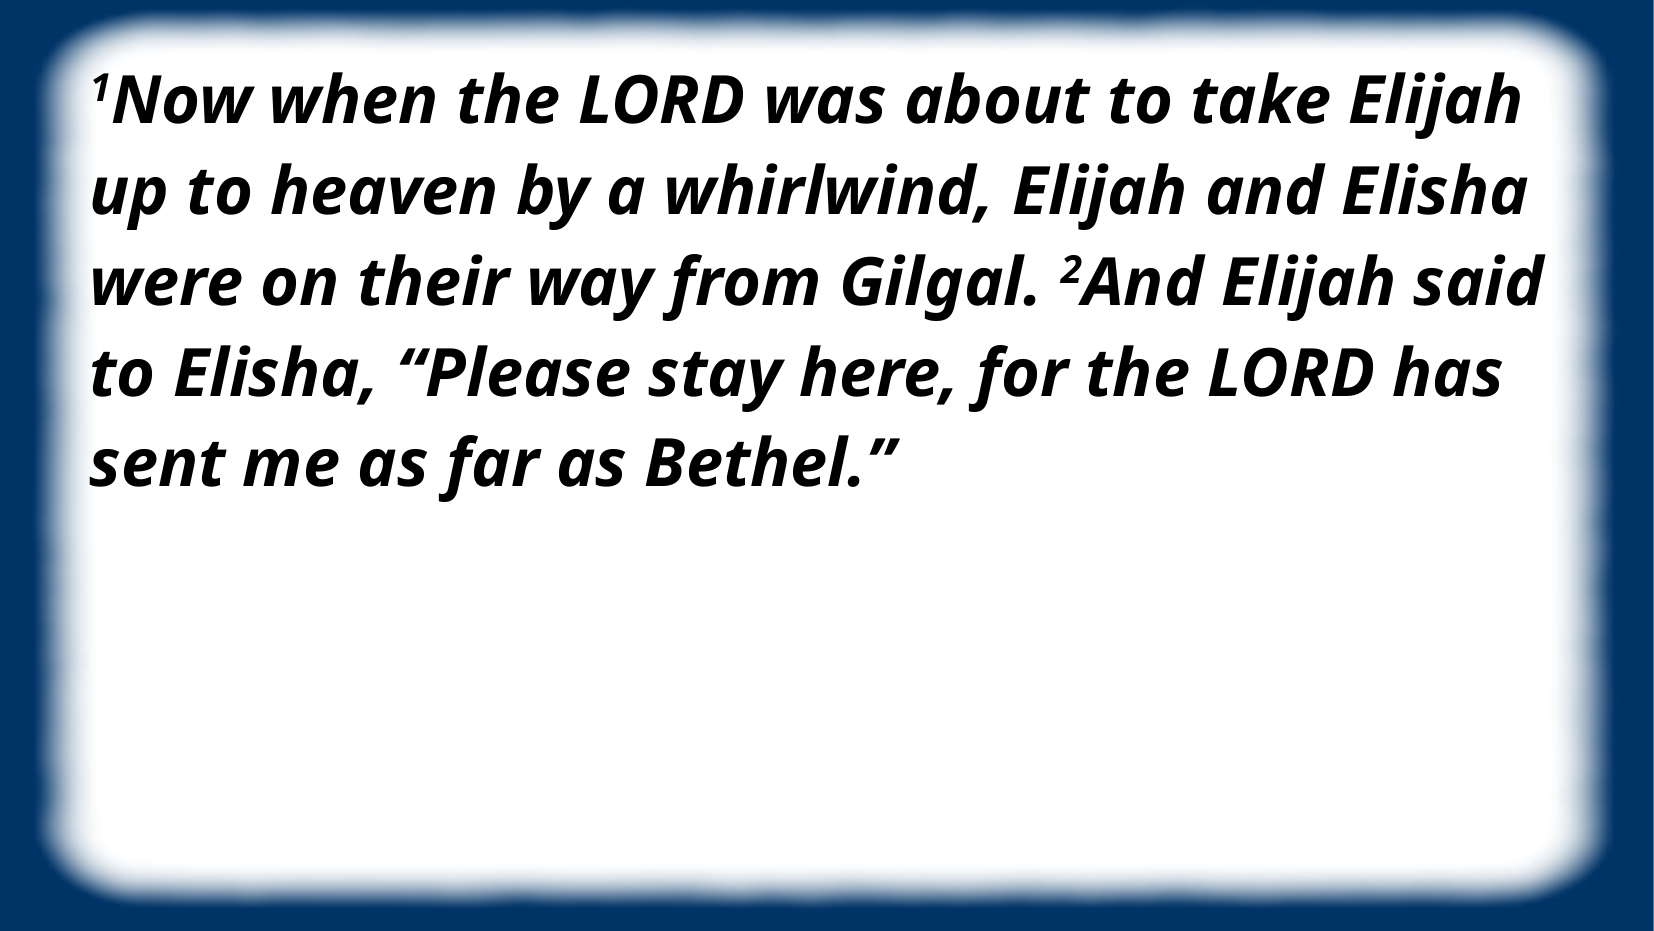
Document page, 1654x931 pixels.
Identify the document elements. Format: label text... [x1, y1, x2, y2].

text_box 1Now when the LORD was about to take Elijah up to heaven by a whirlwind, Elijah and Elisha were on their way from Gilgal. 2And Elijah said to Elisha, “Please stay here, for the LORD has sent me as far as Bethel.” [75, 45, 1591, 504]
picture [0, 0, 1654, 931]
